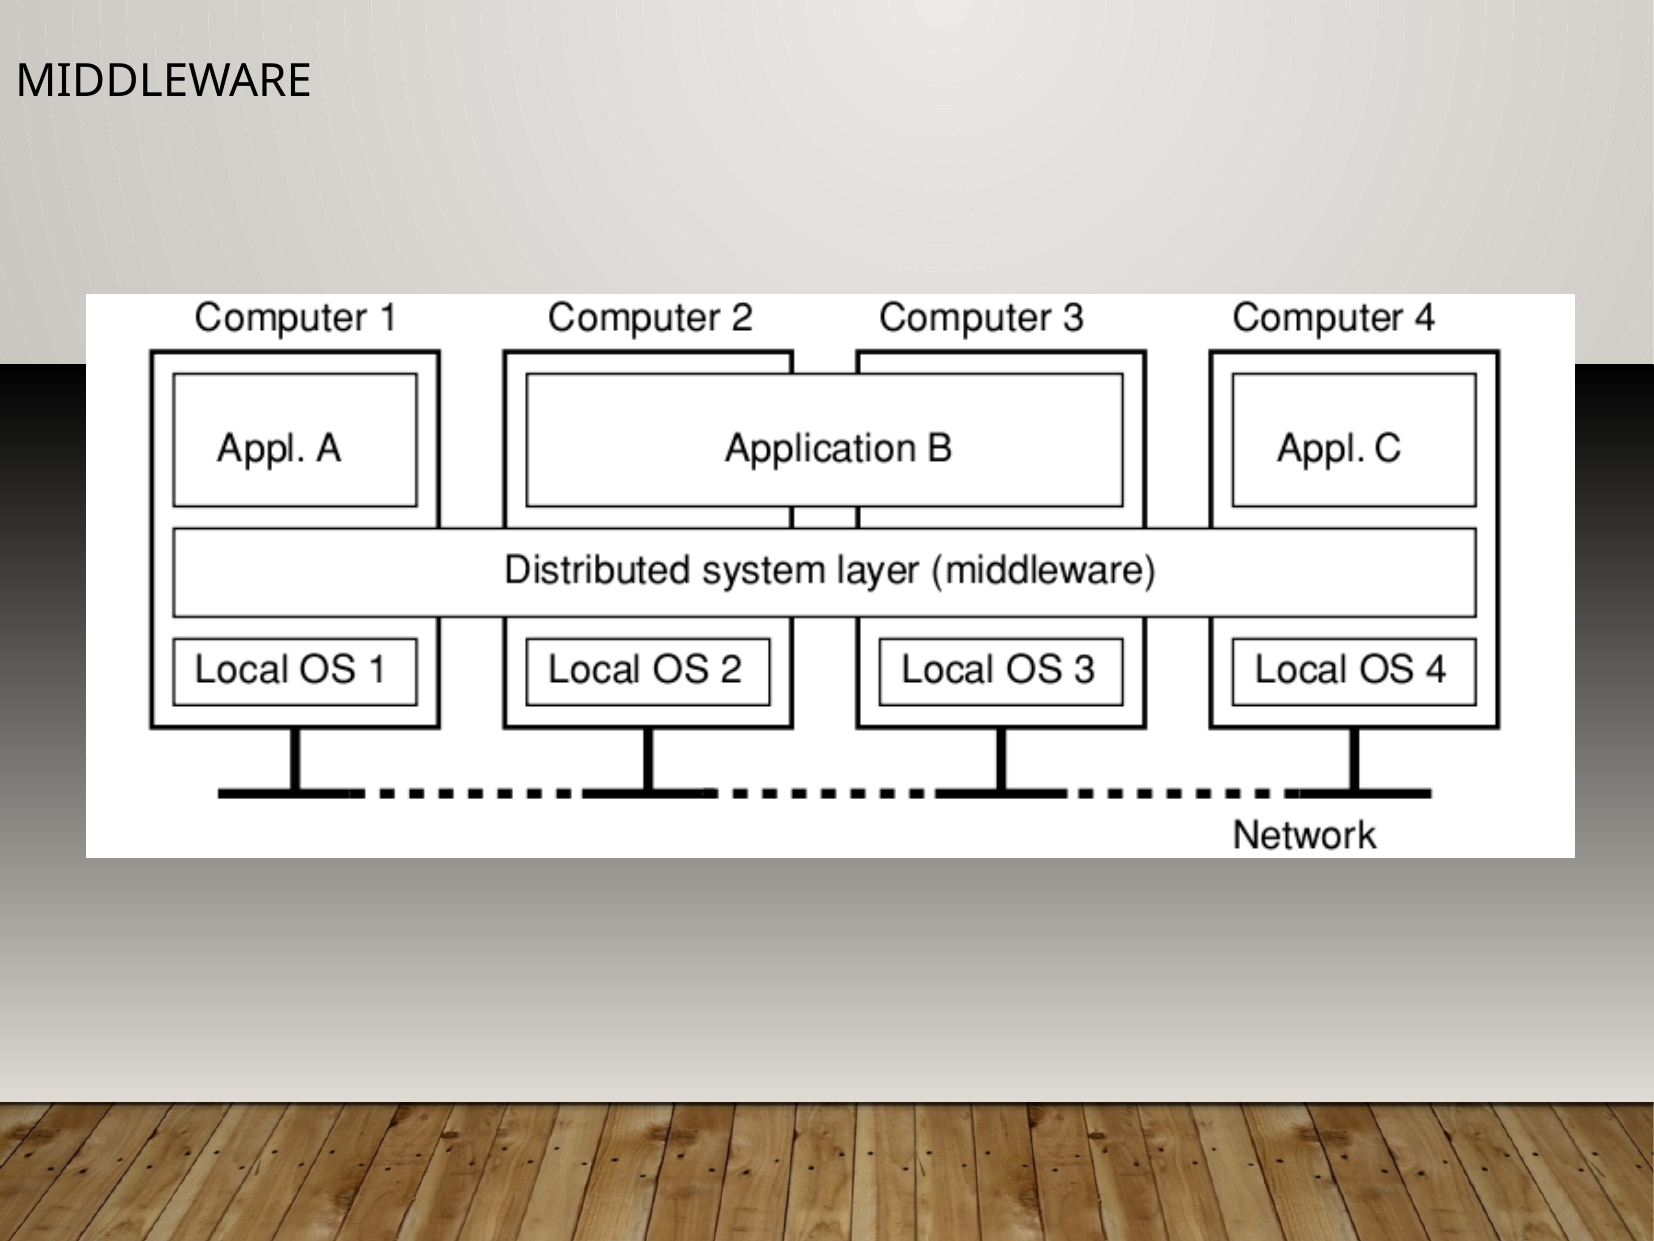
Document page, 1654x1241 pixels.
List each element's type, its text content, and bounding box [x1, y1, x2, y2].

title Middleware [0, 49, 1489, 257]
picture [86, 295, 1575, 858]
